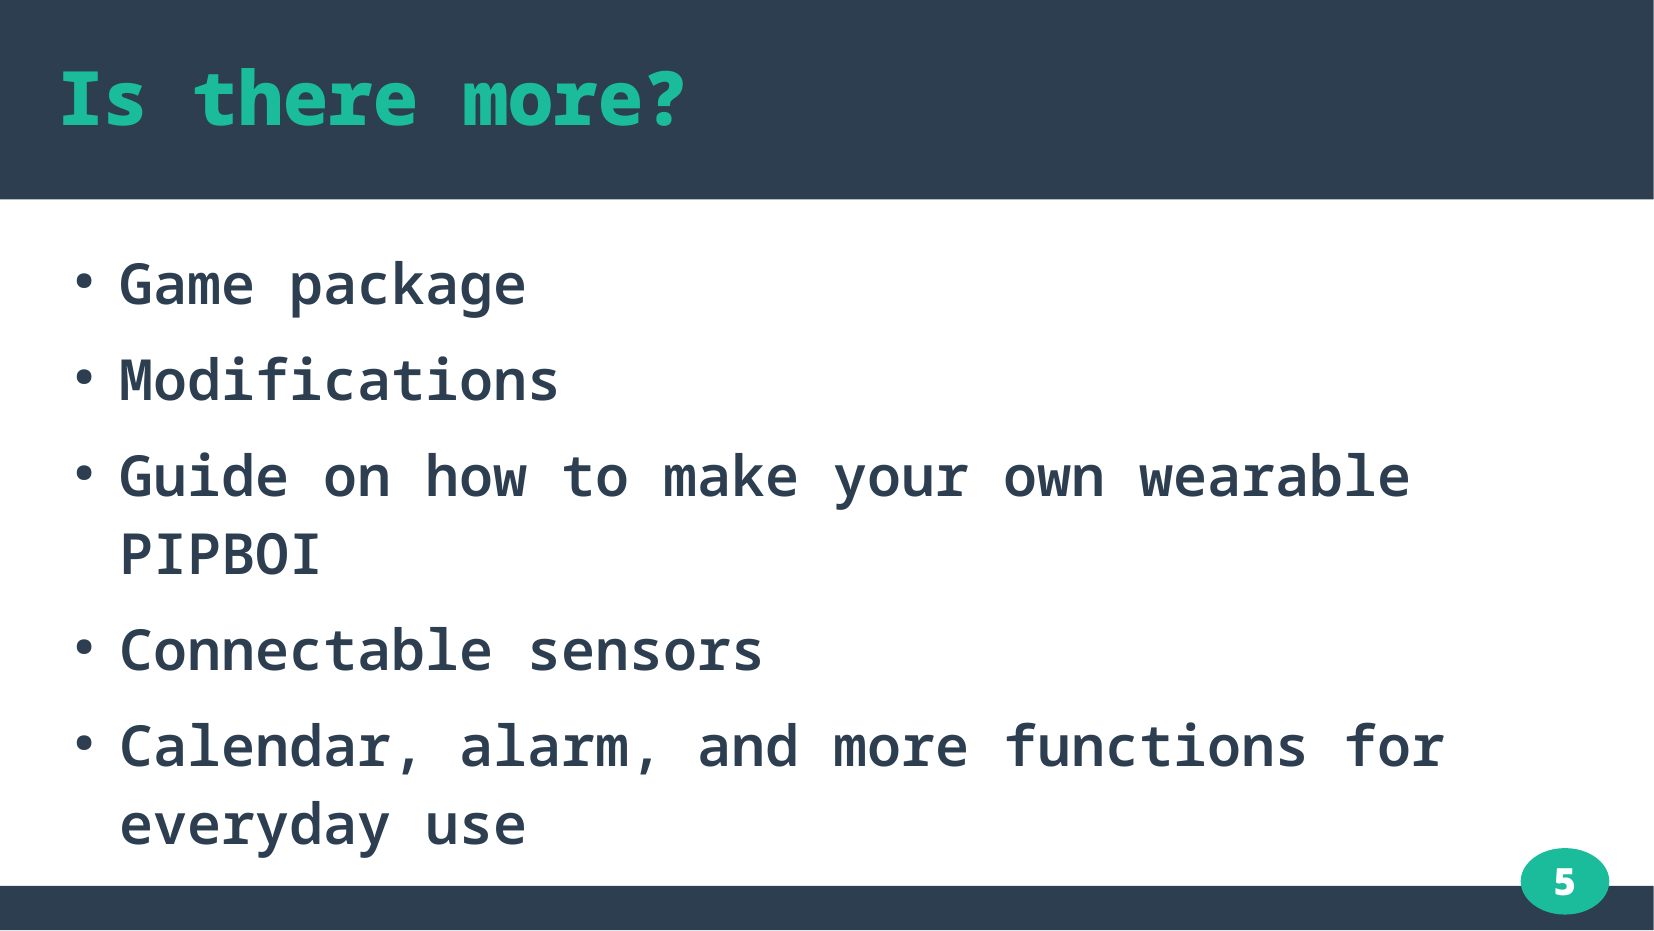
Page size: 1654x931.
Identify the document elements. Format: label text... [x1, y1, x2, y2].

list Game package Modifications Guide on how to make your own wearable PIPBOI Connectable sensors Calendar, alarm, and more functions for everyday use [59, 243, 1595, 864]
title Is there more? [59, 37, 1595, 155]
